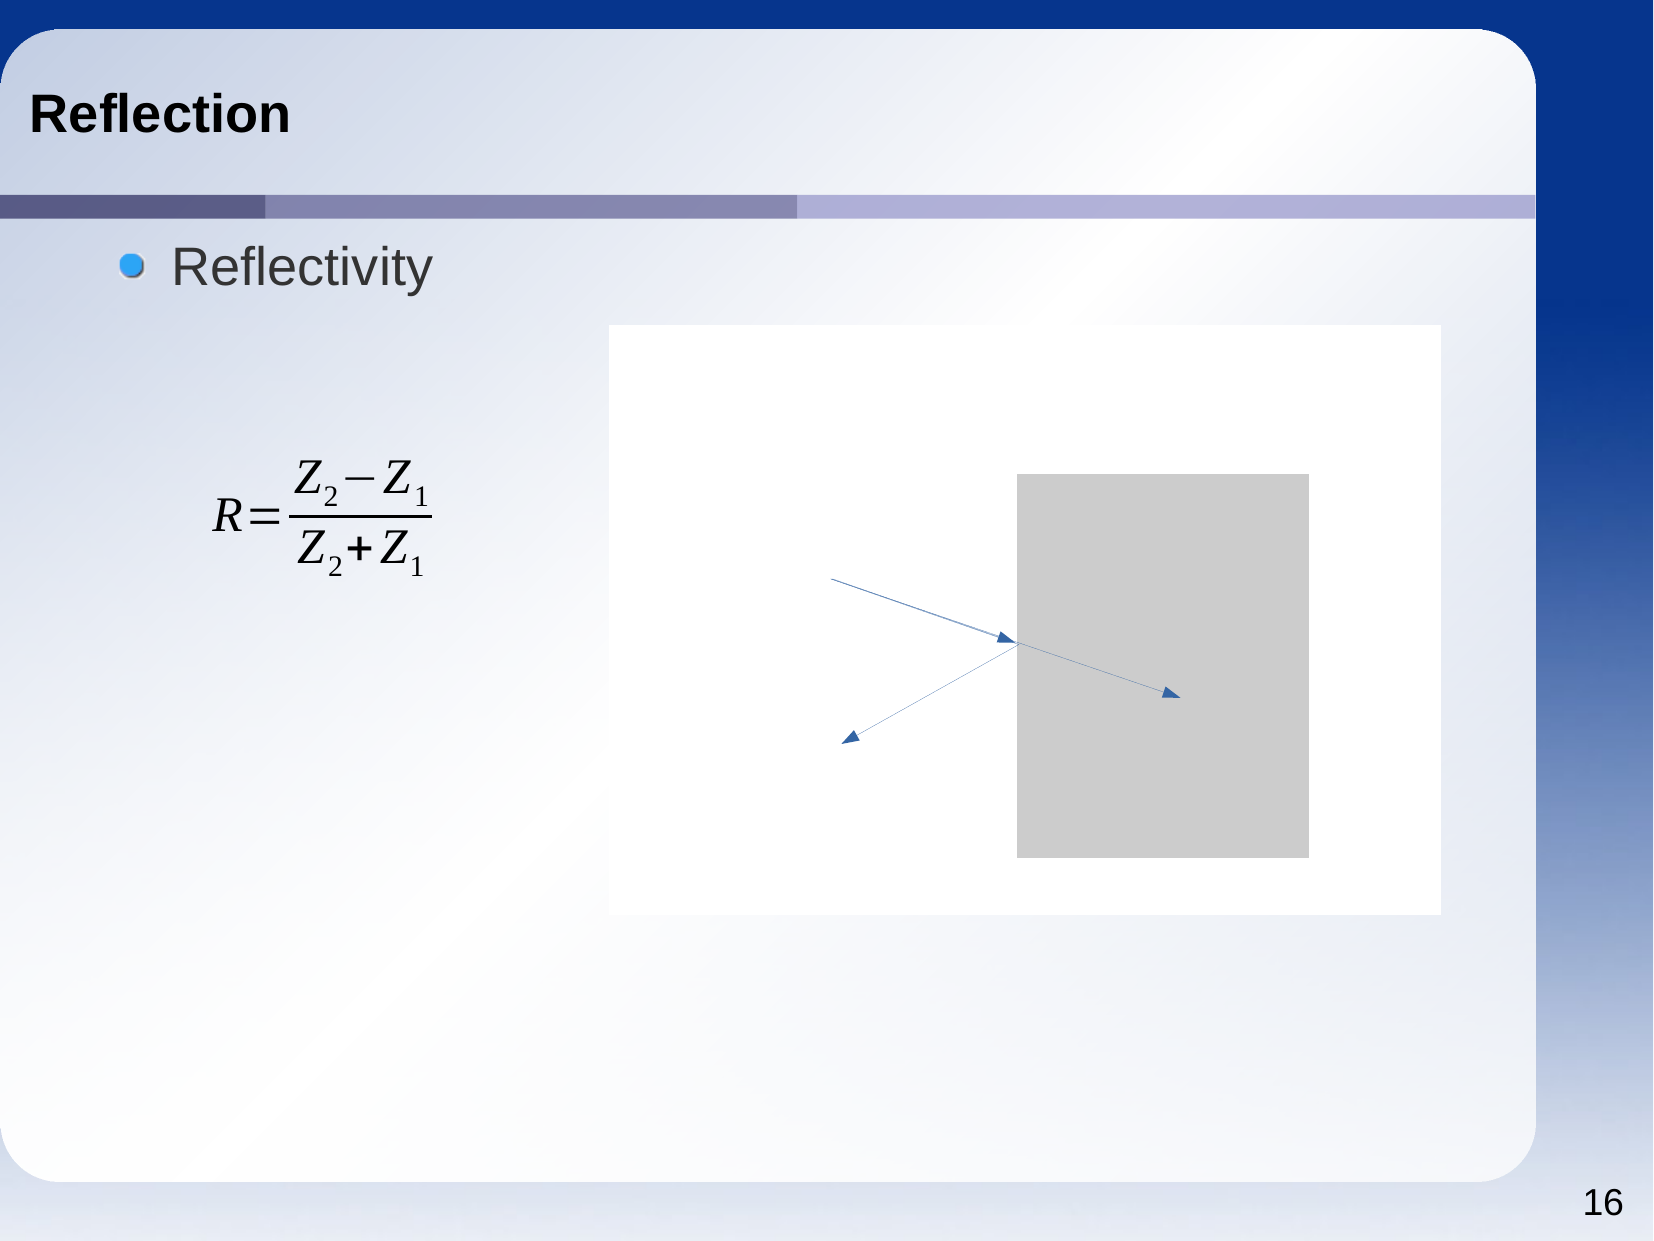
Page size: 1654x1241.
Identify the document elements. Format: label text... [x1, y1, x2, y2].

title Reflection [29, 49, 1506, 178]
chart [608, 324, 1442, 916]
chart [203, 449, 440, 583]
list Reflectivity [29, 236, 750, 1152]
picture [0, 0, 1654, 1241]
